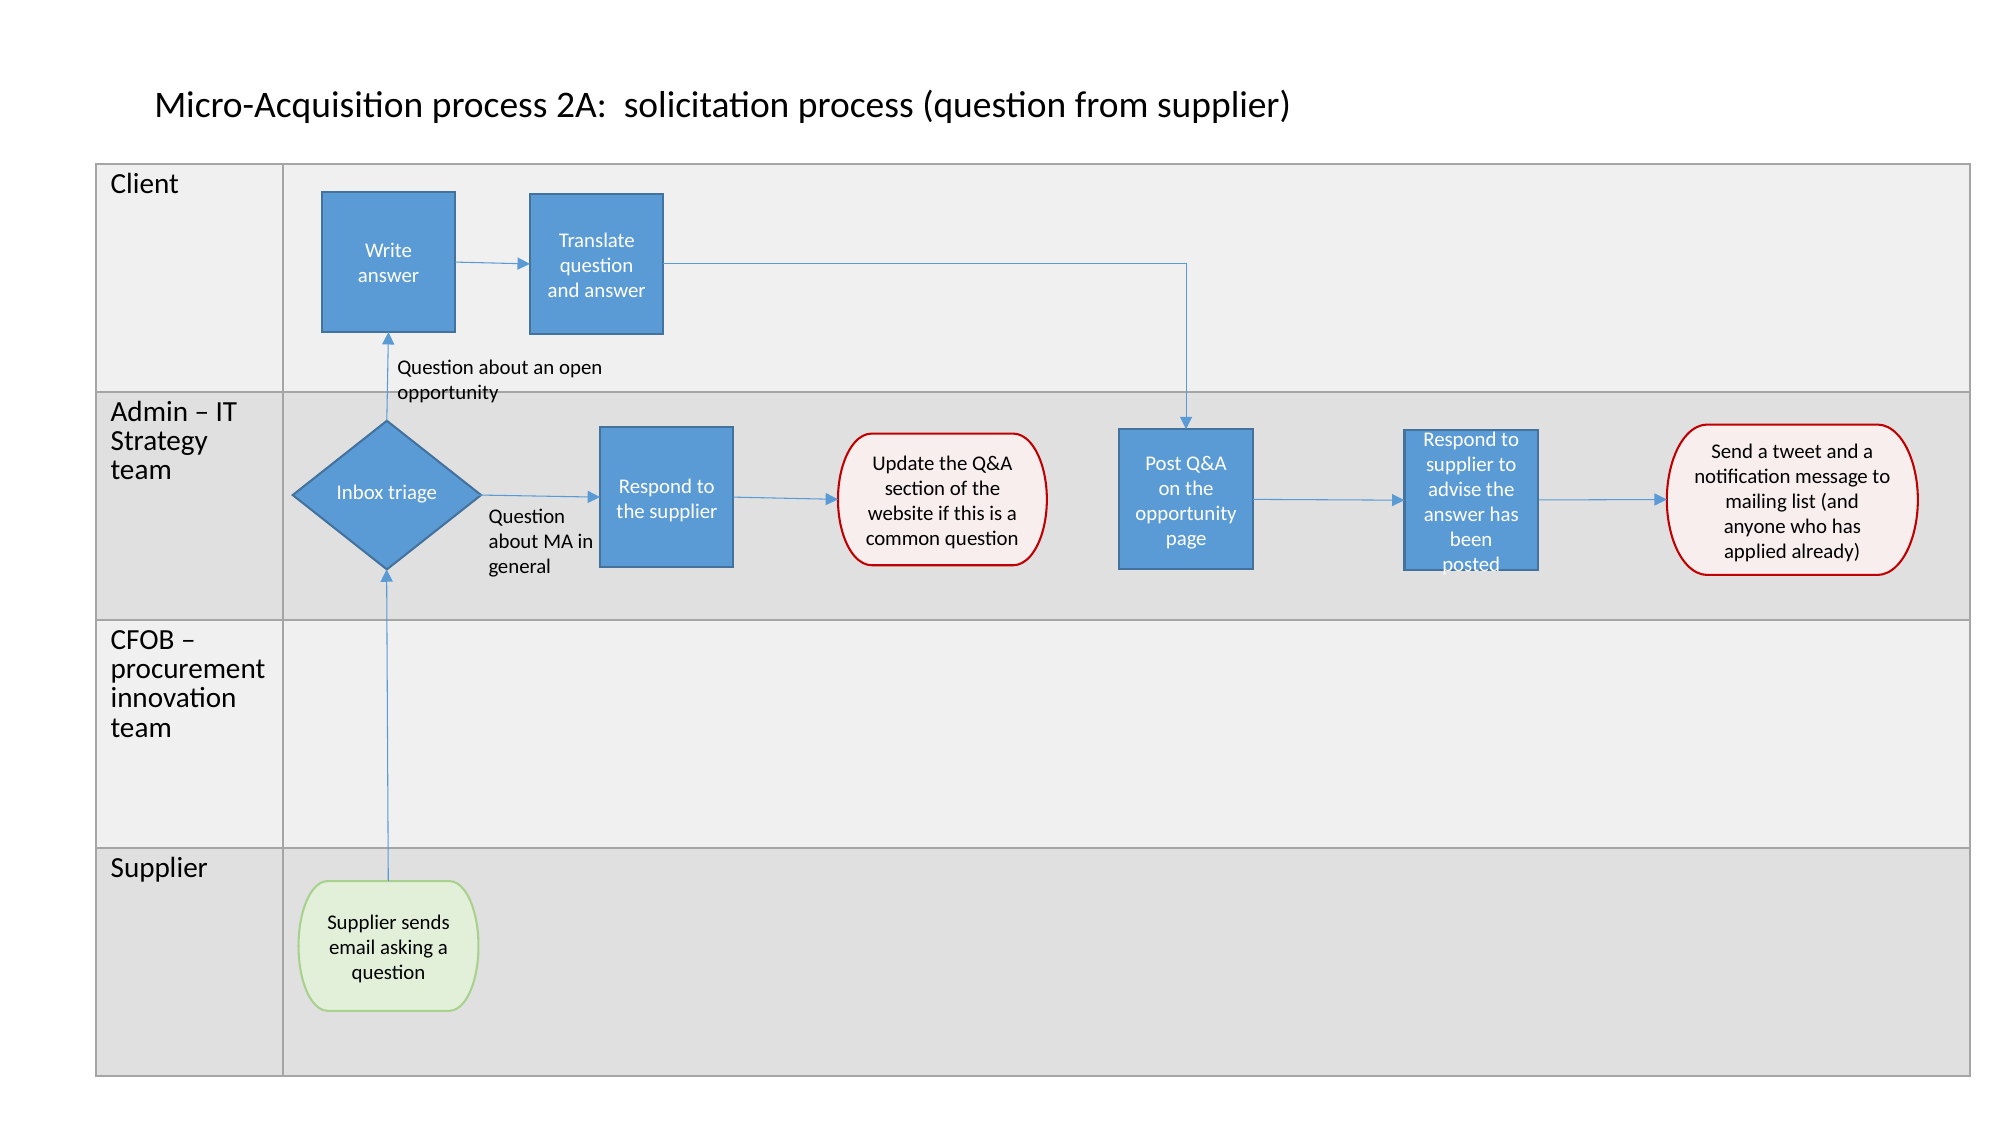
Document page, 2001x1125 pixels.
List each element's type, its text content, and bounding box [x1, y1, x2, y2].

text_box Respond to supplier to advise the answer has been posted [1404, 430, 1538, 571]
table_header [284, 165, 1969, 391]
text_box [323, 421, 451, 471]
text_box Update the Q&A section of the website if this is a common question [838, 433, 1047, 566]
text_box Inbox triage [278, 471, 496, 512]
table_cell Admin – IT Strategy team [97, 393, 282, 619]
table_cell [284, 849, 1969, 1075]
text_box Question about MA in general [473, 496, 613, 585]
text_box Supplier sends email asking a question [298, 881, 479, 1011]
text_box [314, 512, 460, 570]
text_box Micro-Acquisition process 2A: solicitation process (question from supplier) [139, 72, 1308, 133]
table_cell [284, 621, 387, 847]
table_cell [284, 512, 386, 619]
table_header Client [97, 165, 282, 391]
table_cell [388, 393, 1969, 619]
table_cell CFOB – procurement innovation team [97, 621, 282, 847]
text_box Respond to the supplier [600, 427, 734, 568]
table_cell Supplier [97, 849, 282, 1075]
text_box Write answer [321, 192, 456, 333]
text_box Translate question and answer [529, 193, 664, 334]
text_box Post Q&A on the opportunity page [1119, 429, 1253, 570]
text_box Question about an open opportunity [388, 346, 622, 412]
table_header [389, 263, 1186, 391]
text_box Send a tweet and a notification message to mailing list (and anyone who has applied already) [1666, 424, 1918, 575]
table_cell [388, 621, 1969, 847]
table_cell [284, 393, 386, 471]
